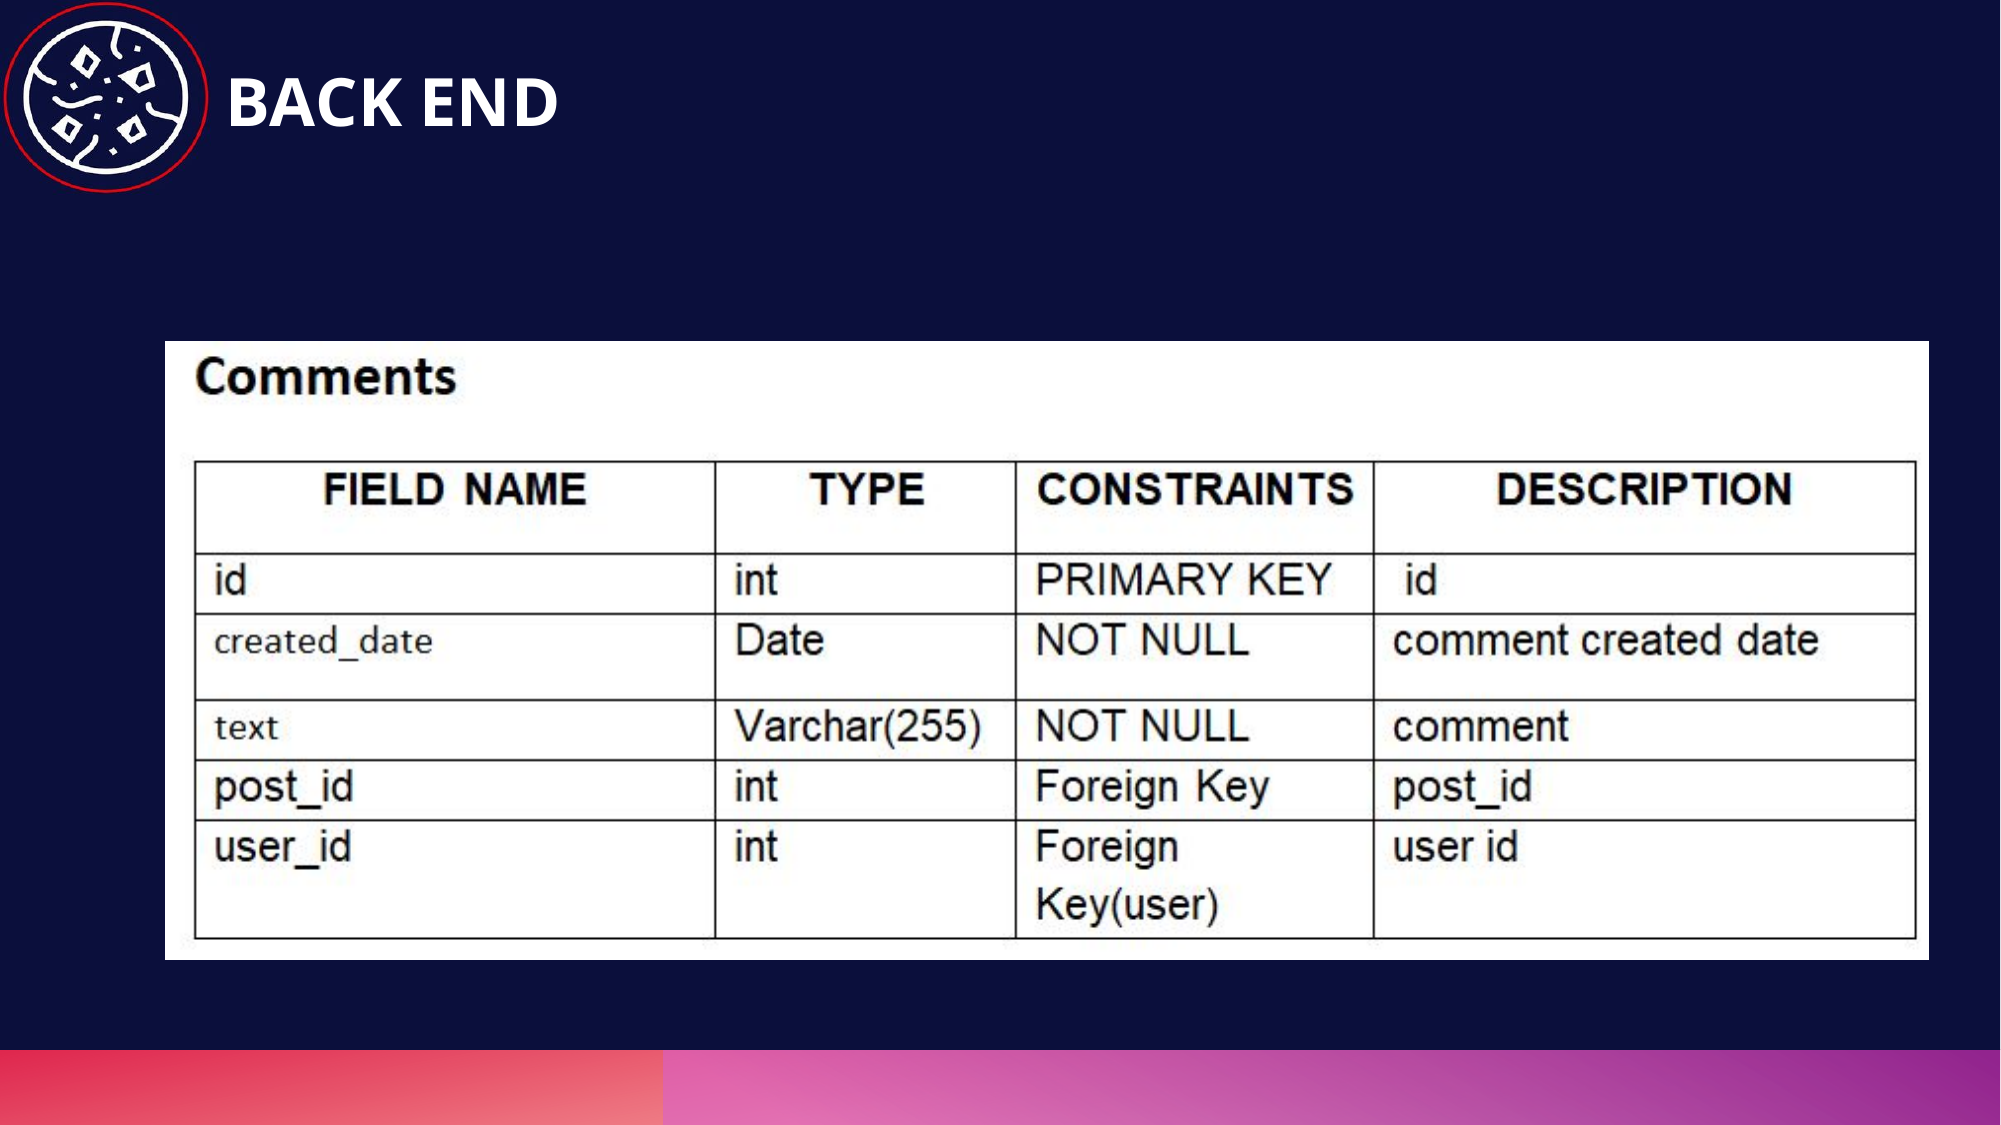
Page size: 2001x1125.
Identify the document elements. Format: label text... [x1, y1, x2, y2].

title BACK END [225, 60, 1906, 138]
picture [0, 0, 2001, 1125]
